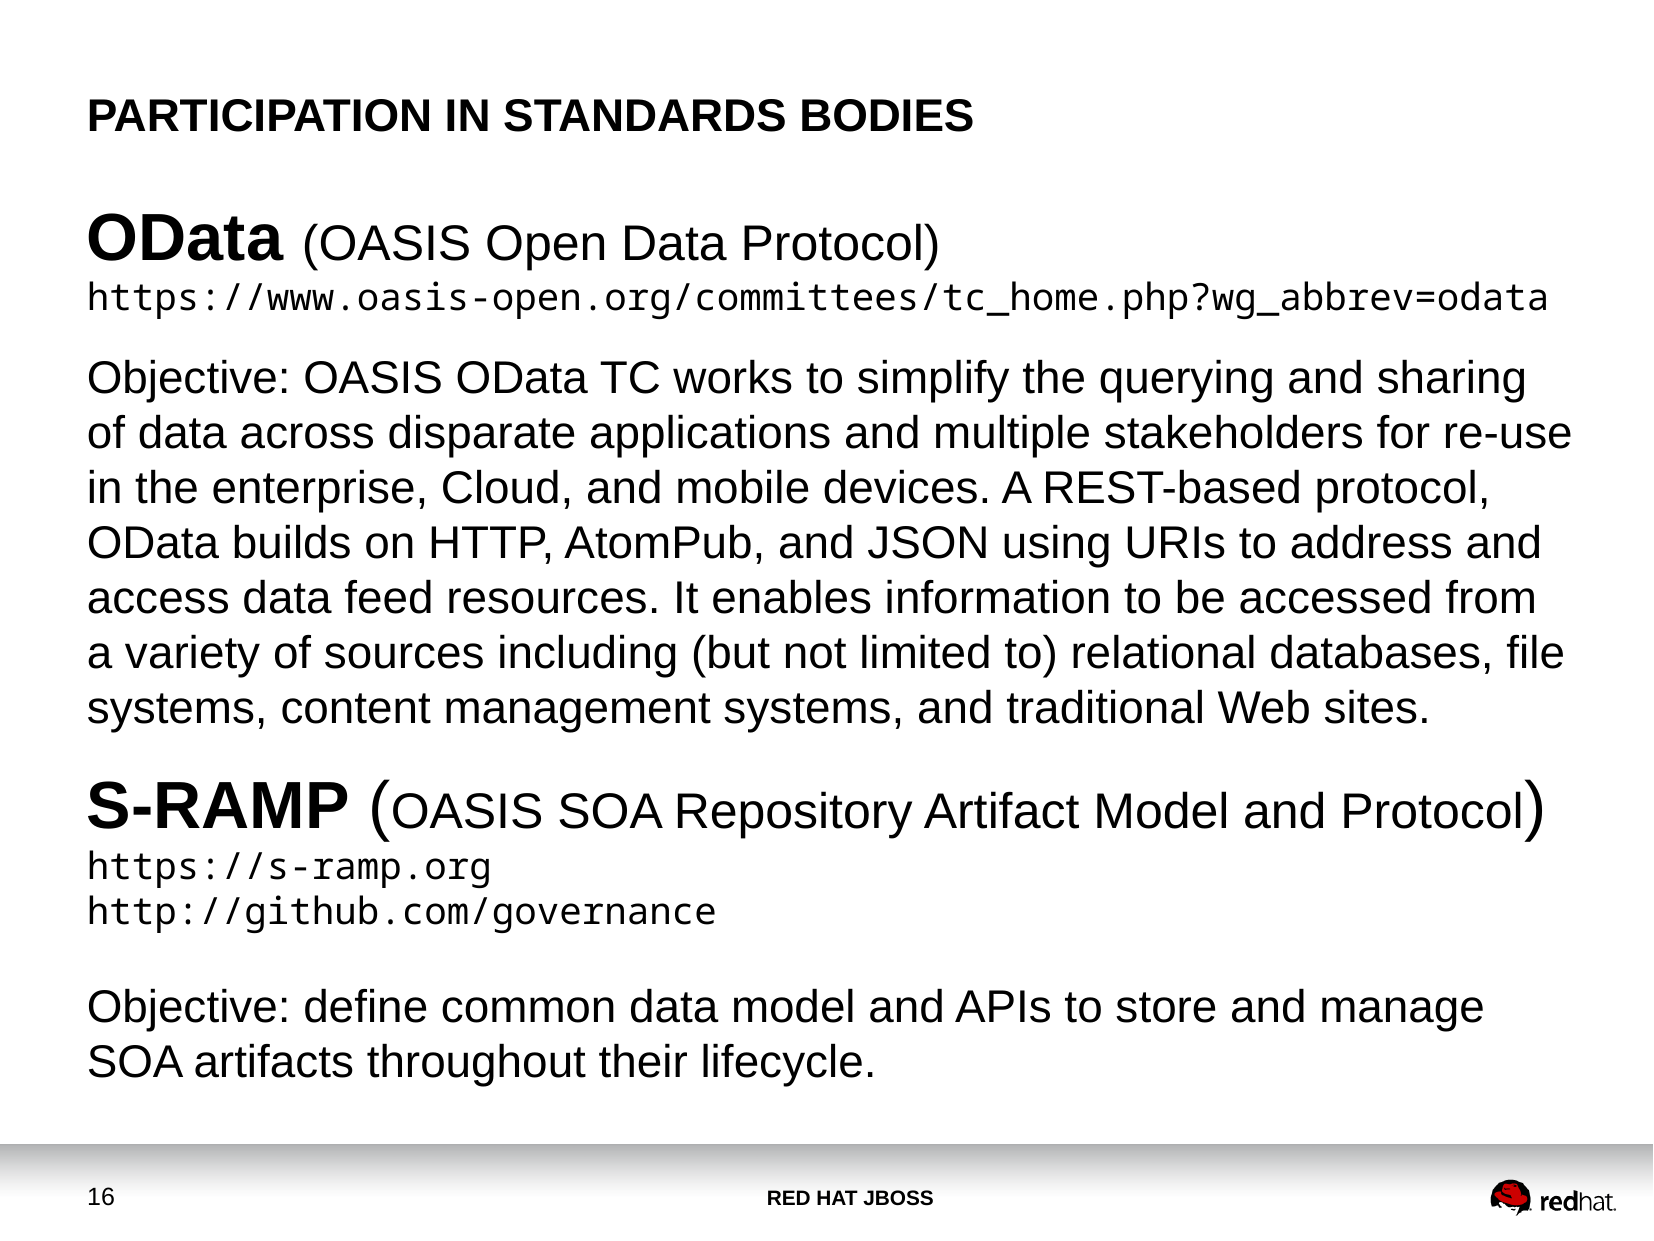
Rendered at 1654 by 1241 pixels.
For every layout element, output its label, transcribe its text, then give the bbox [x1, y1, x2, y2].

list OData (OASIS Open Data Protocol) https://www.oasis-open.org/committees/tc_home.php?wg_abbrev=odata Objective: OASIS OData TC works to simplify the querying and sharing of data across disparate applications and multiple stakeholders for re-use in the enterprise, Cloud, and mobile devices. A REST-based protocol, OData builds on HTTP, AtomPub, and JSON using URIs to address and access data feed resources. It enables information to be accessed from a variety of sources including (but not limited to) relational databases, file systems, content management systems, and traditional Web sites. S-RAMP (OASIS SOA Repository Artifact Model and Protocol) https://s-ramp.org http://github.com/governance Objective: define common data model and APIs to store and manage SOA artifacts throughout their lifecycle. [86, 185, 1575, 1088]
picture [0, 1144, 1653, 1241]
title PARTICIPATION IN STANDARDS BODIES [70, 27, 1558, 200]
